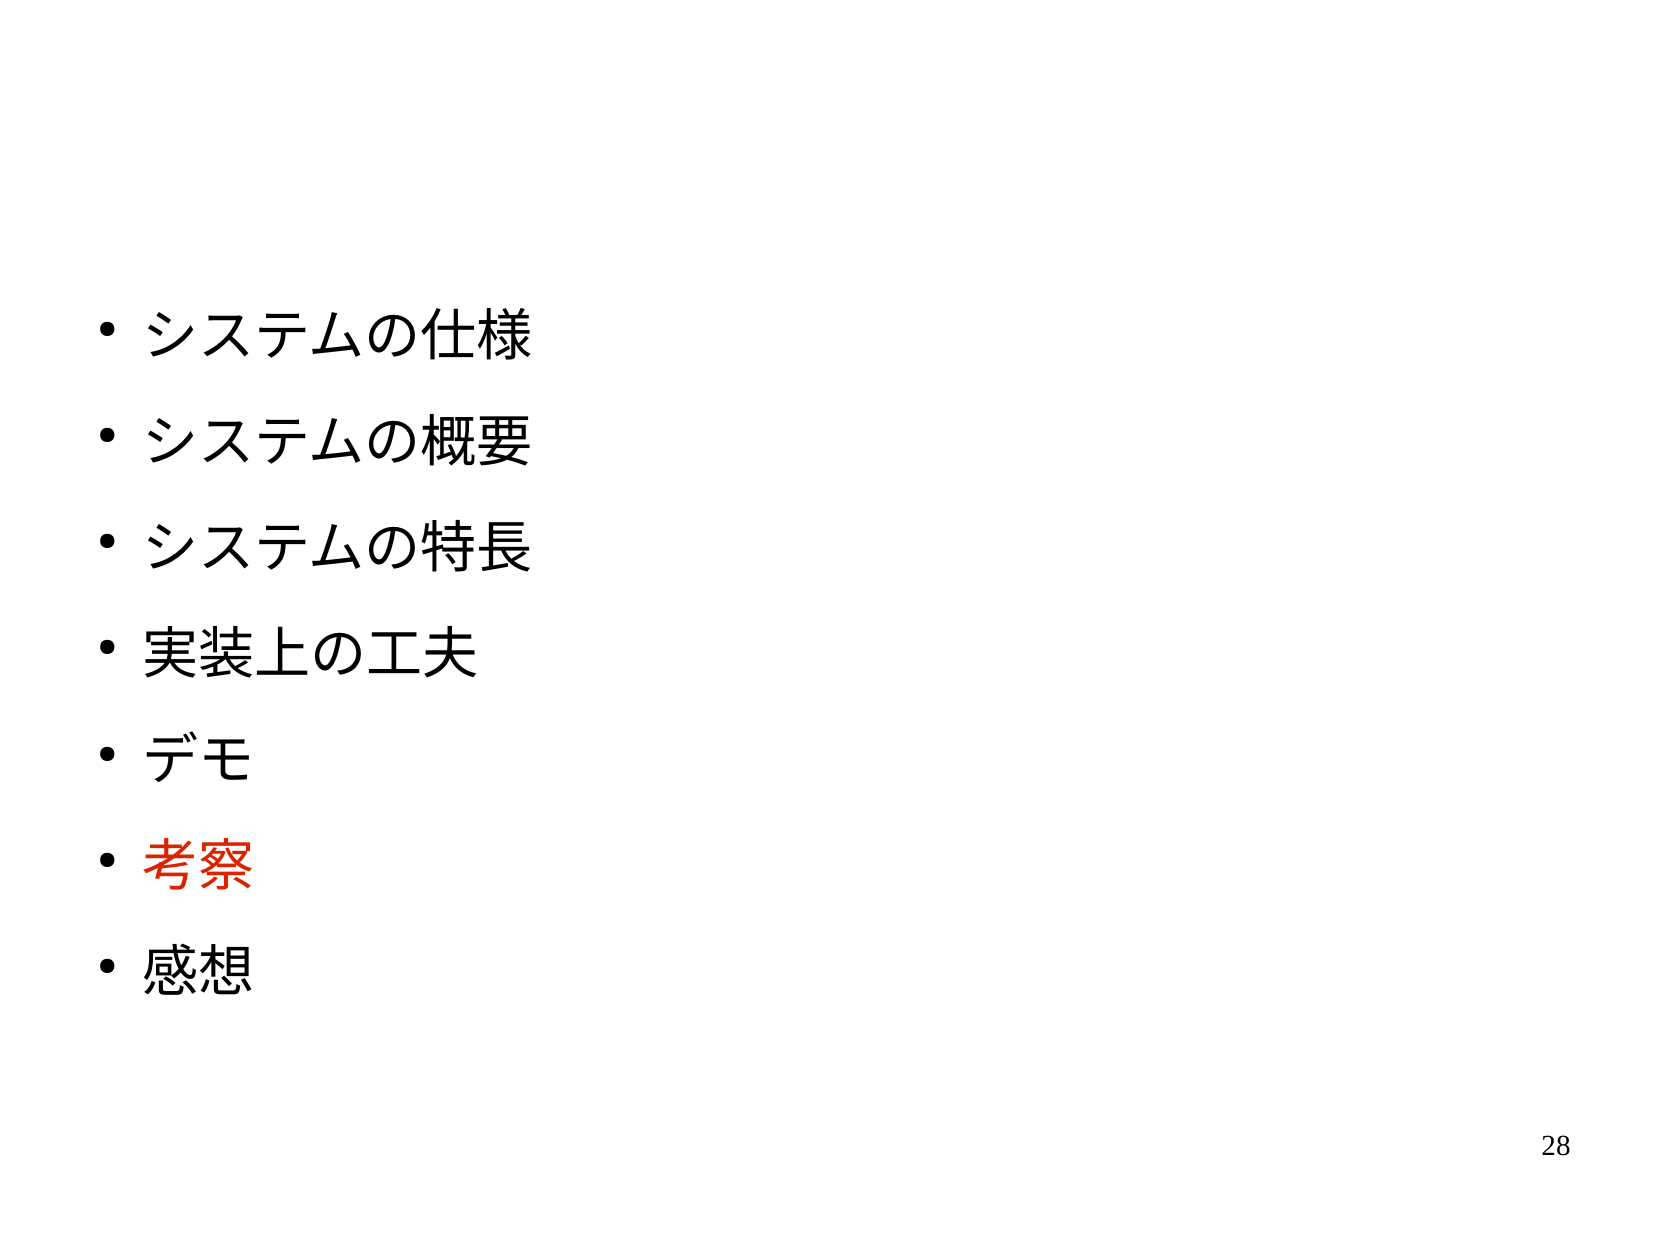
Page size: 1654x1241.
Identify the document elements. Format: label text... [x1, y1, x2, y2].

list システムの仕様 システムの概要 システムの特長 実装上の工夫 デモ 考察 感想 [82, 290, 1538, 1010]
